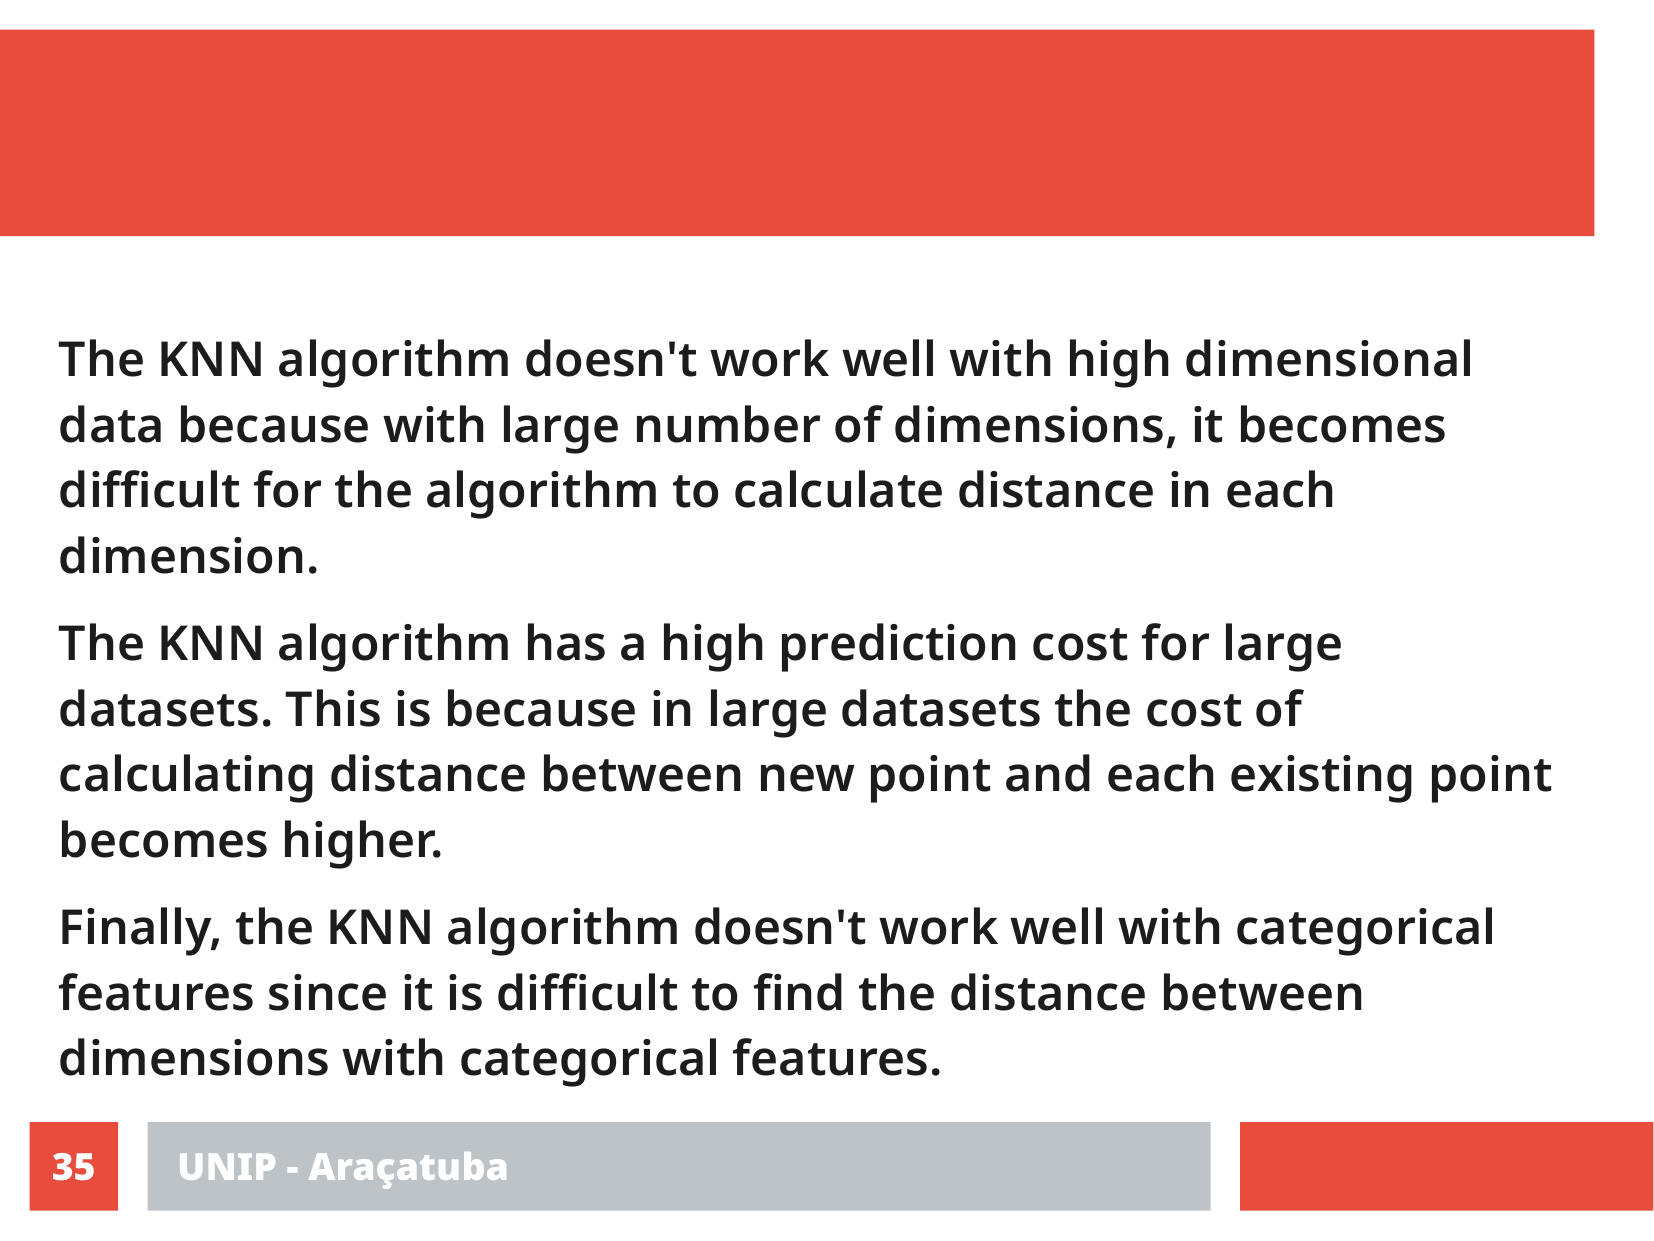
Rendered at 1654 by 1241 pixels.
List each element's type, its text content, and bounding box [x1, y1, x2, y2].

list The KNN algorithm doesn't work well with high dimensional data because with large number of dimensions, it becomes difficult for the algorithm to calculate distance in each dimension. The KNN algorithm has a high prediction cost for large datasets. This is because in large datasets the cost of calculating distance between new point and each existing point becomes higher. Finally, the KNN algorithm doesn't work well with categorical features since it is difficult to find the distance between dimensions with categorical features. [59, 324, 1565, 1093]
